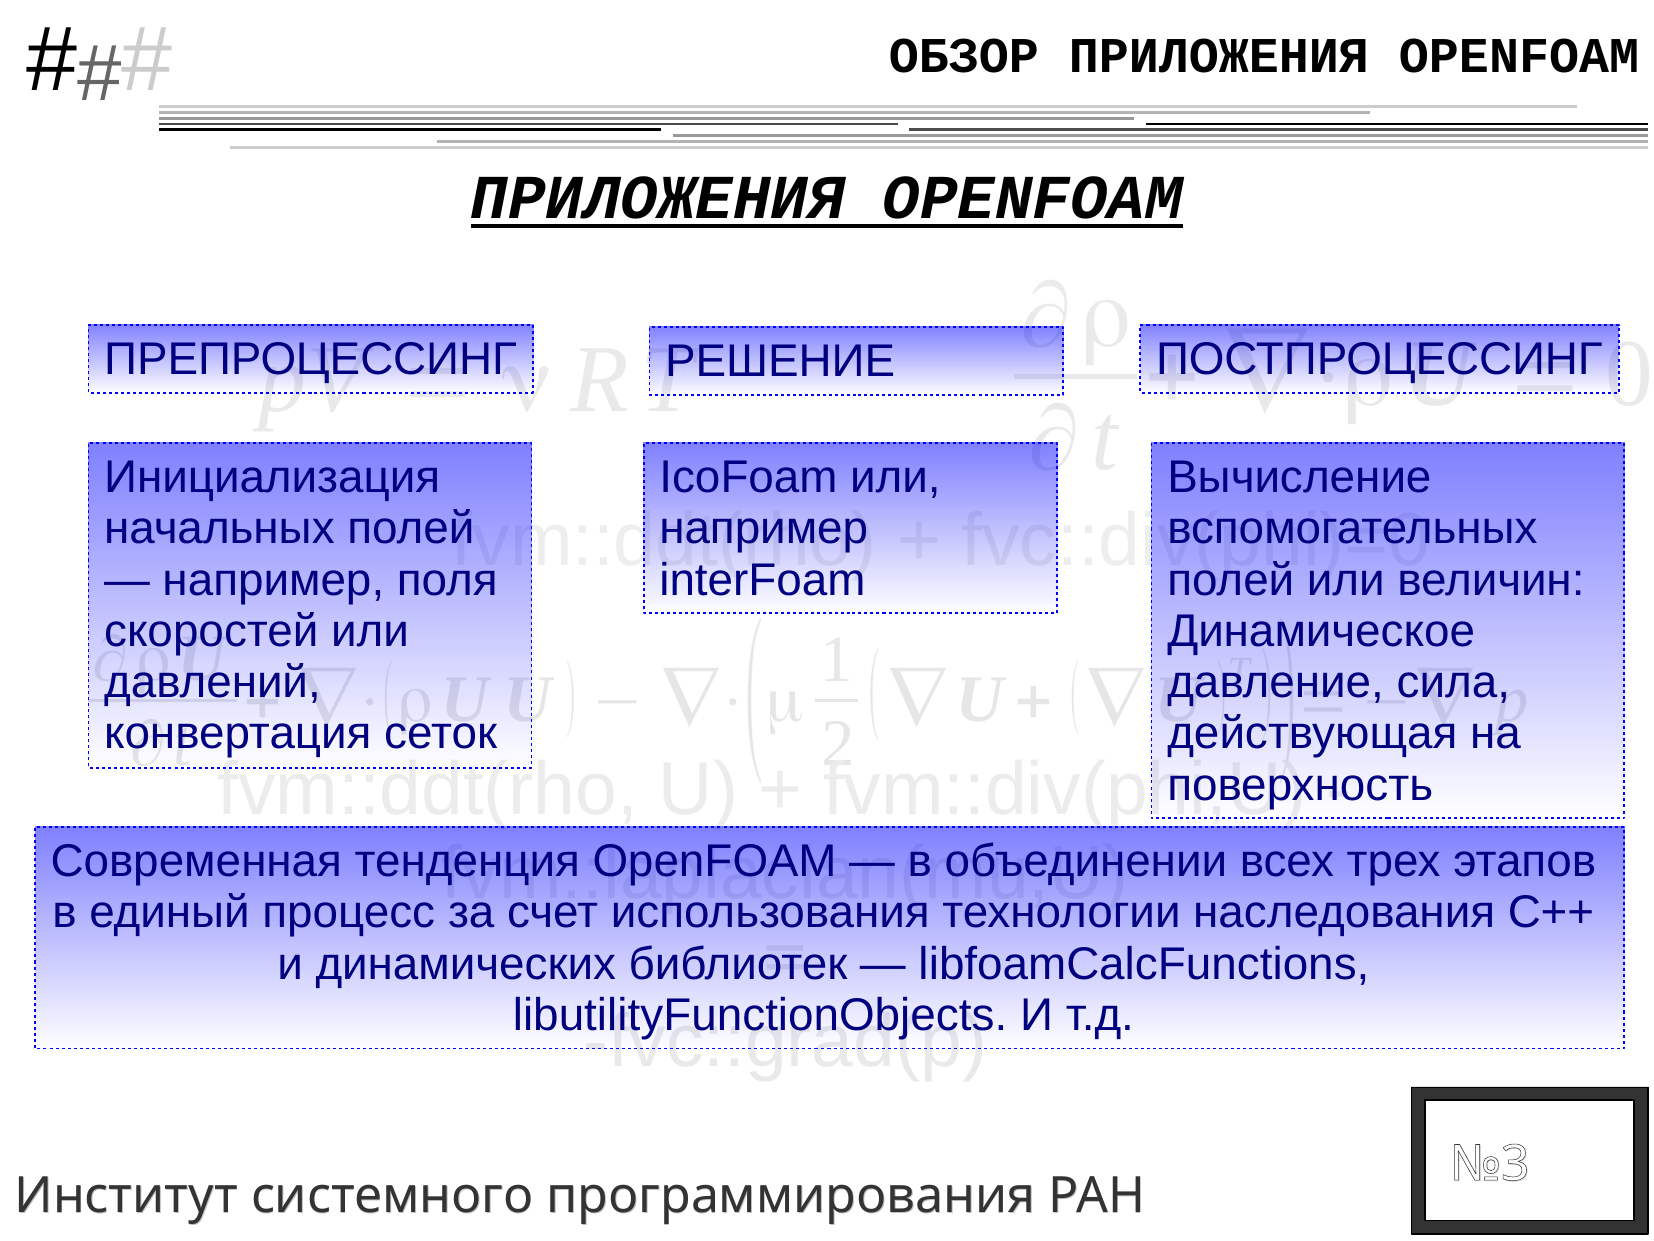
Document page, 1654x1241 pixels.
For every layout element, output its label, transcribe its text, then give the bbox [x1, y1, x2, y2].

text_box РЕШЕНИЕ [649, 327, 1063, 395]
text_box ПОСТПРОЦЕССИНГ [1140, 324, 1619, 393]
title ПРИЛОЖЕНИЯ OPENFOAM [0, 147, 1654, 257]
text_box IcoFoam или, например interFoam [643, 442, 1058, 614]
text_box Вычисление вспомогательных полей или величин: Динамическое давление, сила, действующая на поверхность [1151, 442, 1625, 819]
text_box ПРЕПРОЦЕССИНГ [88, 324, 533, 393]
text_box Современная тенденция OpenFOAM — в объединении всех трех этапов в единый процесс за счет использования технологии наследования C++ и динамических библиотек — libfoamCalcFunctions, libutilityFunctionObjects. И т.д. [35, 826, 1625, 1049]
text_box Инициализация начальных полей — например, поля скоростей или давлений, конвертация сеток [88, 442, 532, 768]
